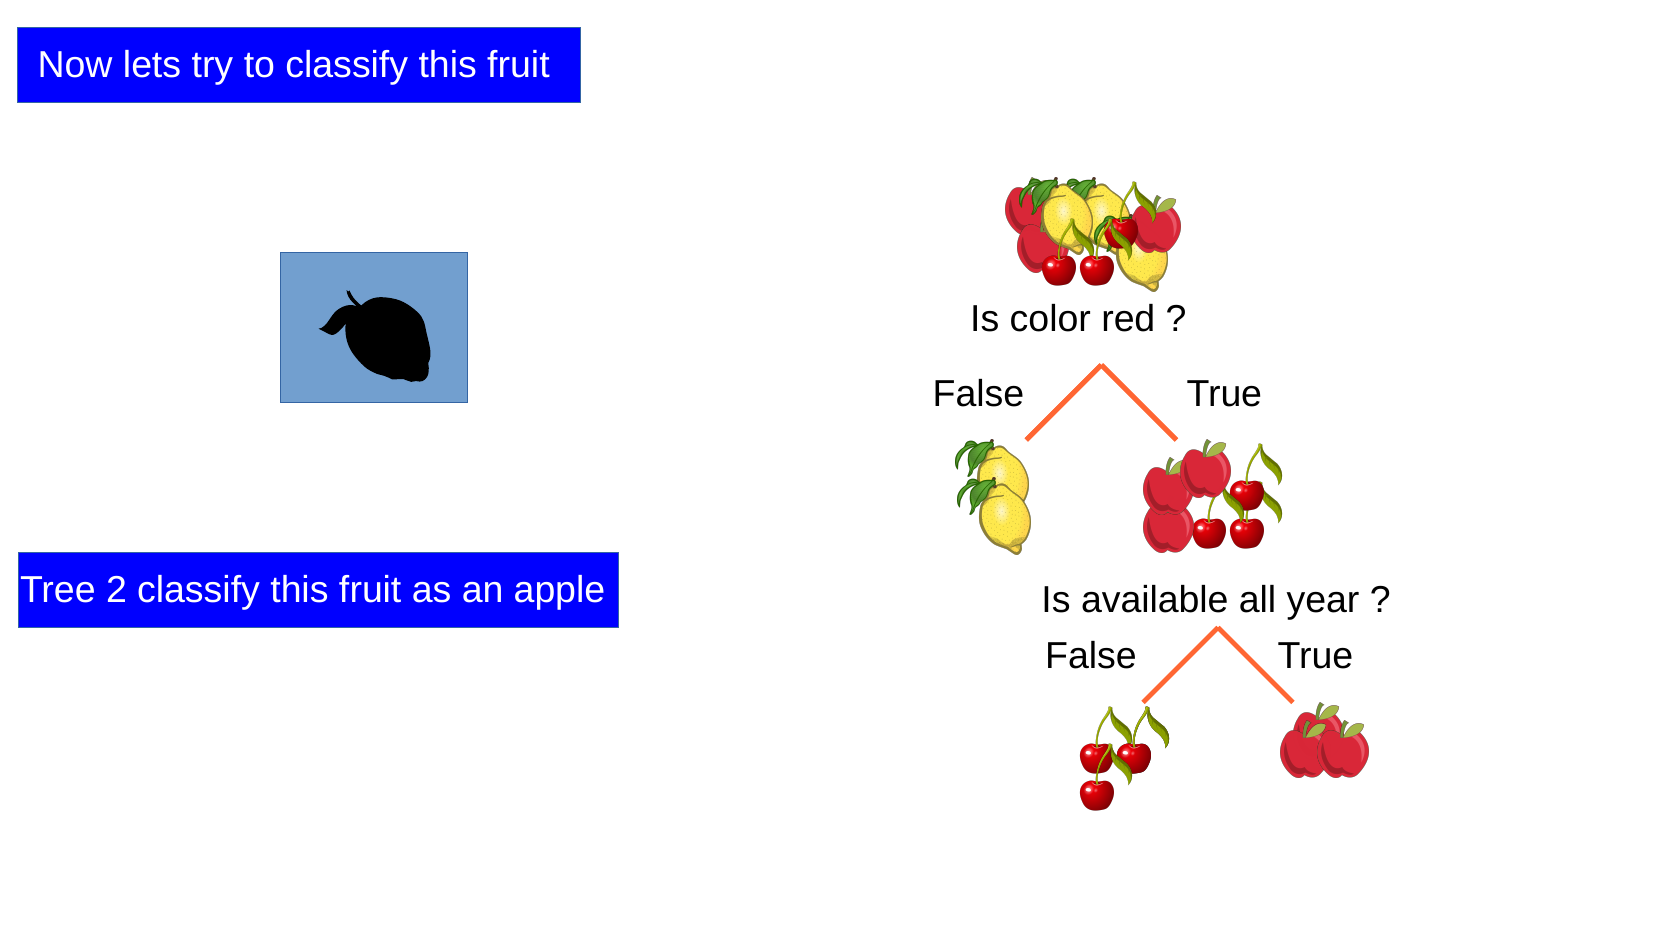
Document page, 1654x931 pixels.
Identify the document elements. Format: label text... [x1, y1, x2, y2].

picture [955, 439, 1031, 555]
picture [1280, 702, 1369, 778]
text_box [280, 252, 468, 403]
picture [1143, 439, 1294, 553]
picture [318, 289, 431, 382]
picture [1068, 702, 1181, 815]
text_box Is color red ? [955, 289, 1277, 347]
text_box False [918, 364, 1040, 422]
text_box Now lets try to classify this fruit [17, 27, 581, 103]
picture [1005, 177, 1181, 289]
text_box Tree 2 classify this fruit as an apple [18, 552, 619, 628]
text_box Is available all year ? [1026, 570, 1406, 628]
text_box True [1262, 628, 1369, 685]
text_box True [1171, 364, 1278, 422]
text_box False [1030, 628, 1152, 685]
